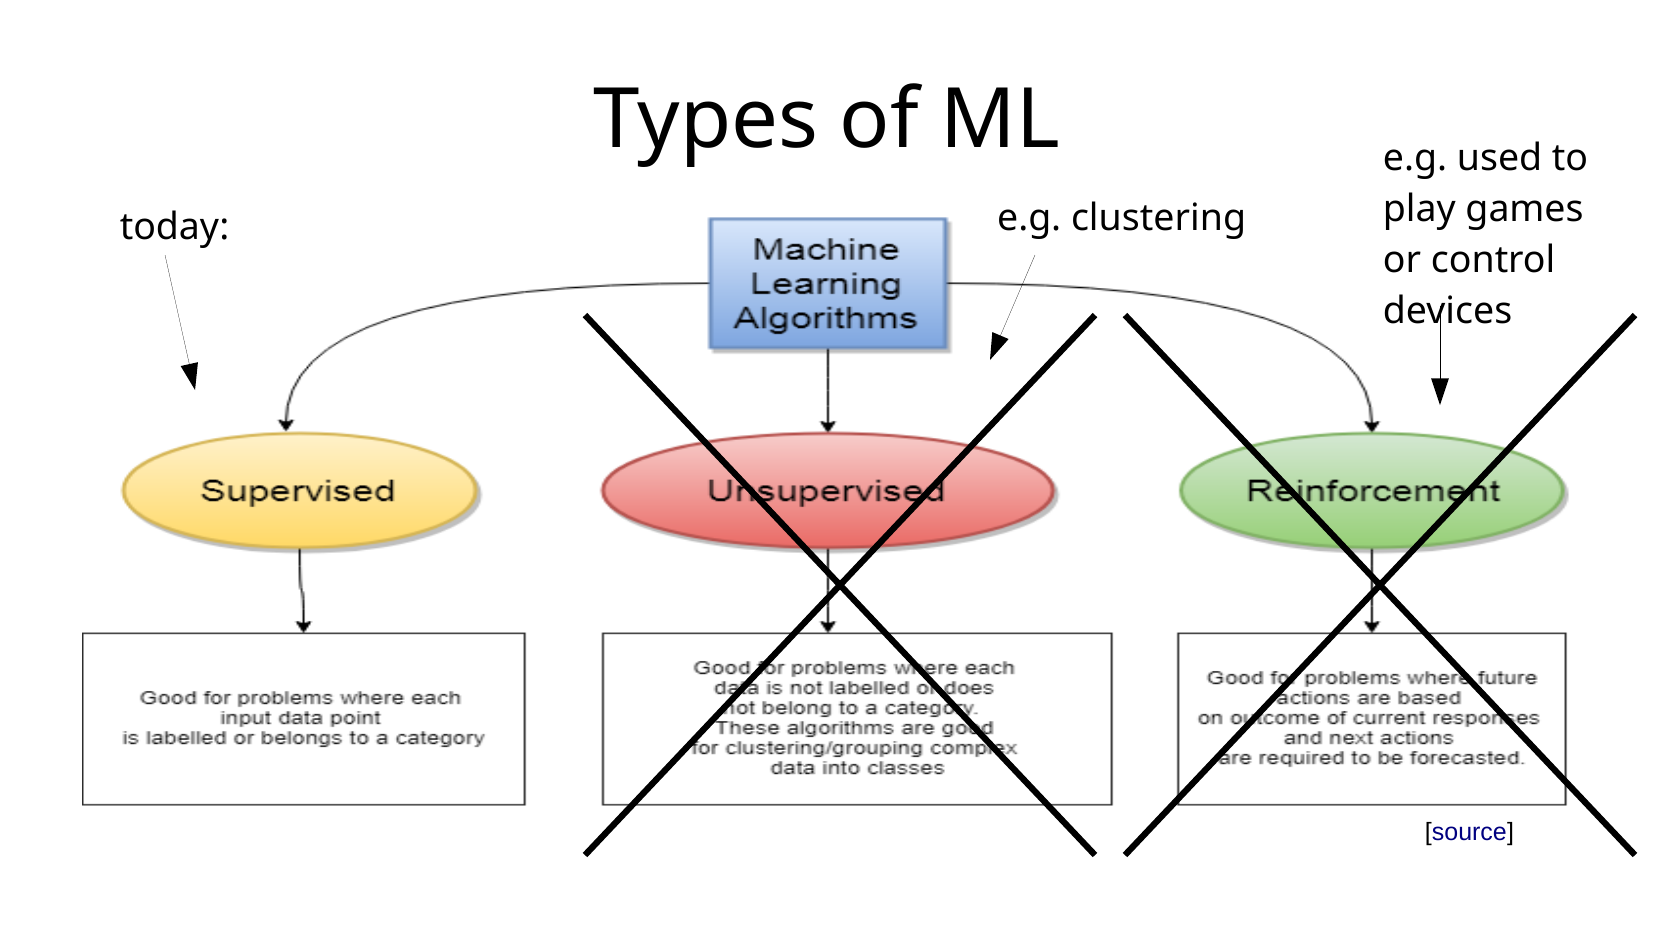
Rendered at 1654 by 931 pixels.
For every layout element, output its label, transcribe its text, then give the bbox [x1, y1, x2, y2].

text_box e.g. clustering [982, 183, 1247, 244]
picture [1173, 591, 1571, 810]
title Types of ML [82, 37, 1571, 193]
picture [633, 591, 1047, 810]
text_box today: [105, 192, 238, 253]
text_box e.g. used to play games or control devices [1368, 123, 1594, 319]
picture [82, 217, 1571, 810]
picture [1386, 389, 1571, 781]
text_box [source] [1410, 809, 1531, 853]
